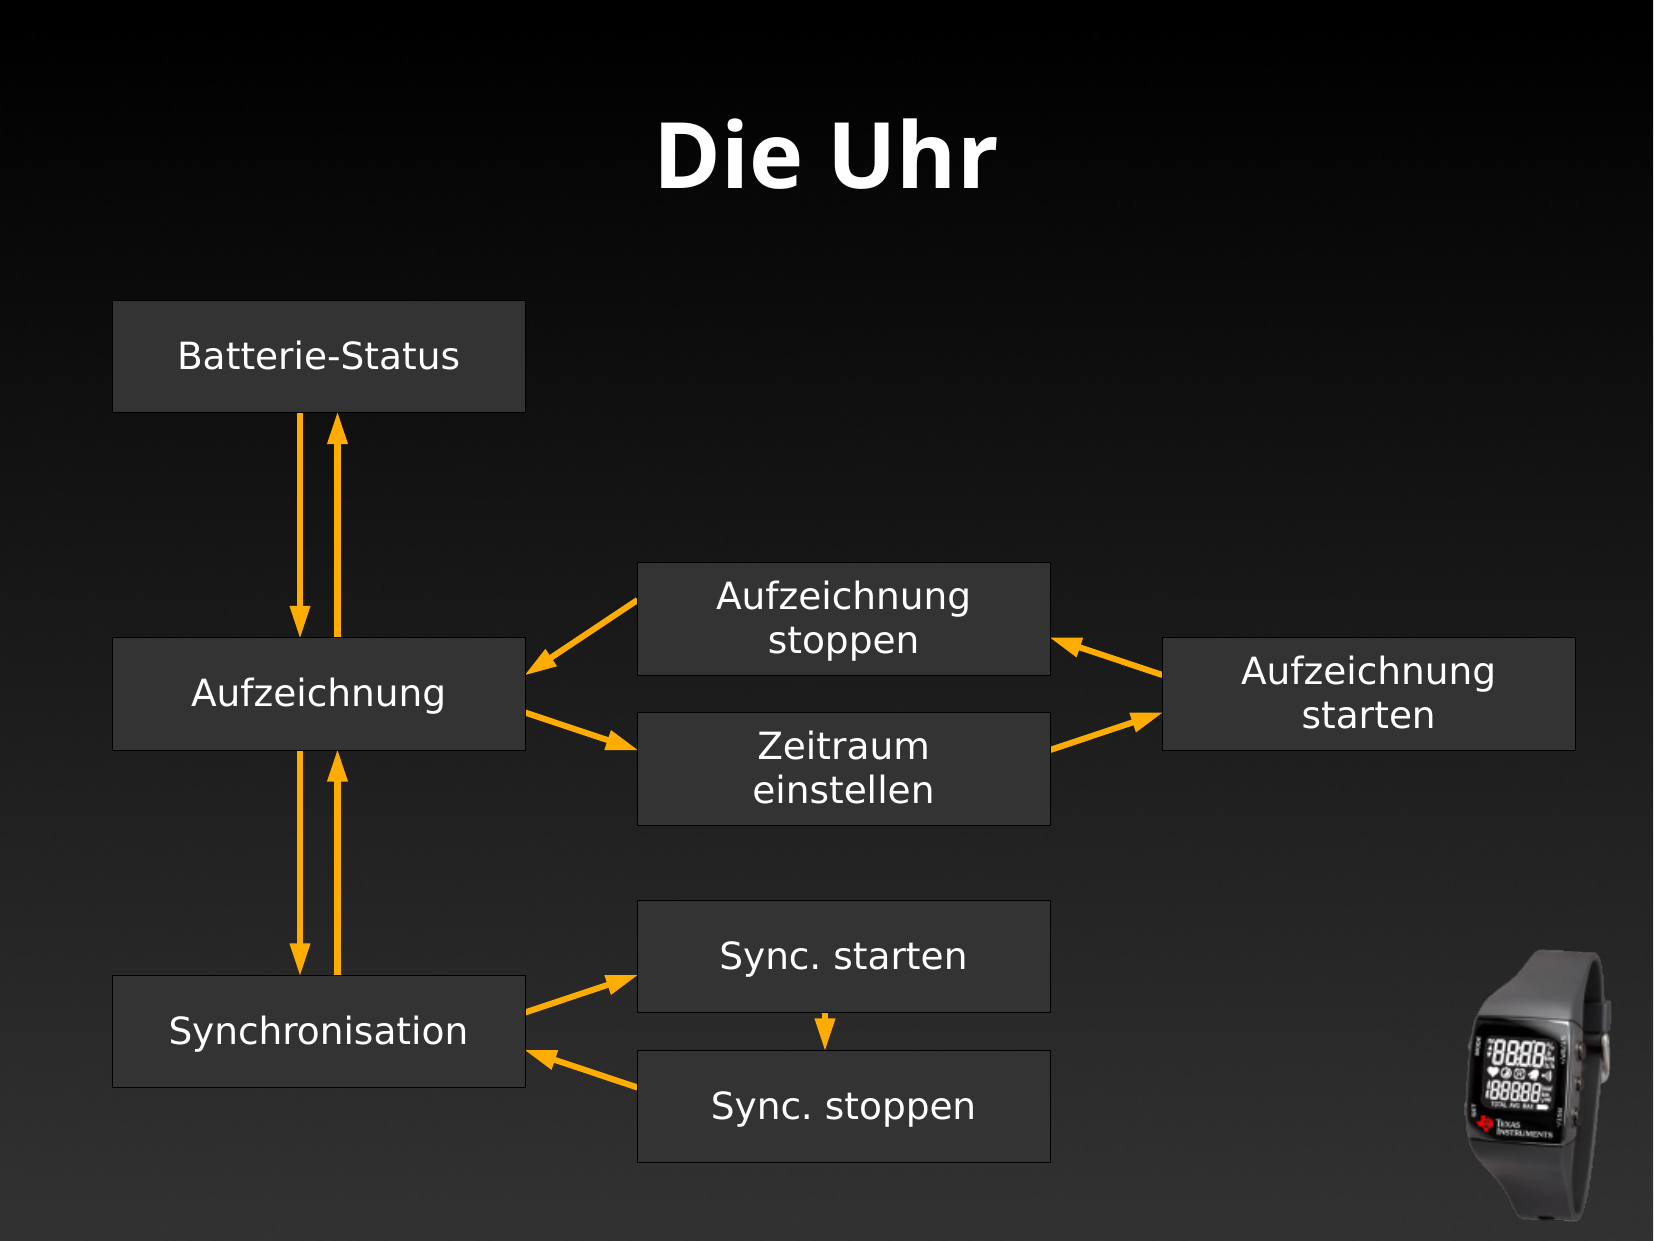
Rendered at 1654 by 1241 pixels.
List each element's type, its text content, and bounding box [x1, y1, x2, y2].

text_box Batterie-Status [112, 300, 526, 413]
text_box Zeitraum einstellen [637, 712, 1051, 826]
title Die Uhr [82, 56, 1571, 250]
text_box Aufzeichnung stoppen [637, 562, 1051, 676]
picture [0, 0, 1654, 1241]
text_box Synchronisation [112, 975, 526, 1088]
text_box Sync. stoppen [637, 1050, 1051, 1163]
text_box Aufzeichnung starten [1162, 637, 1576, 751]
text_box Aufzeichnung [112, 637, 526, 751]
text_box Sync. starten [637, 900, 1051, 1013]
